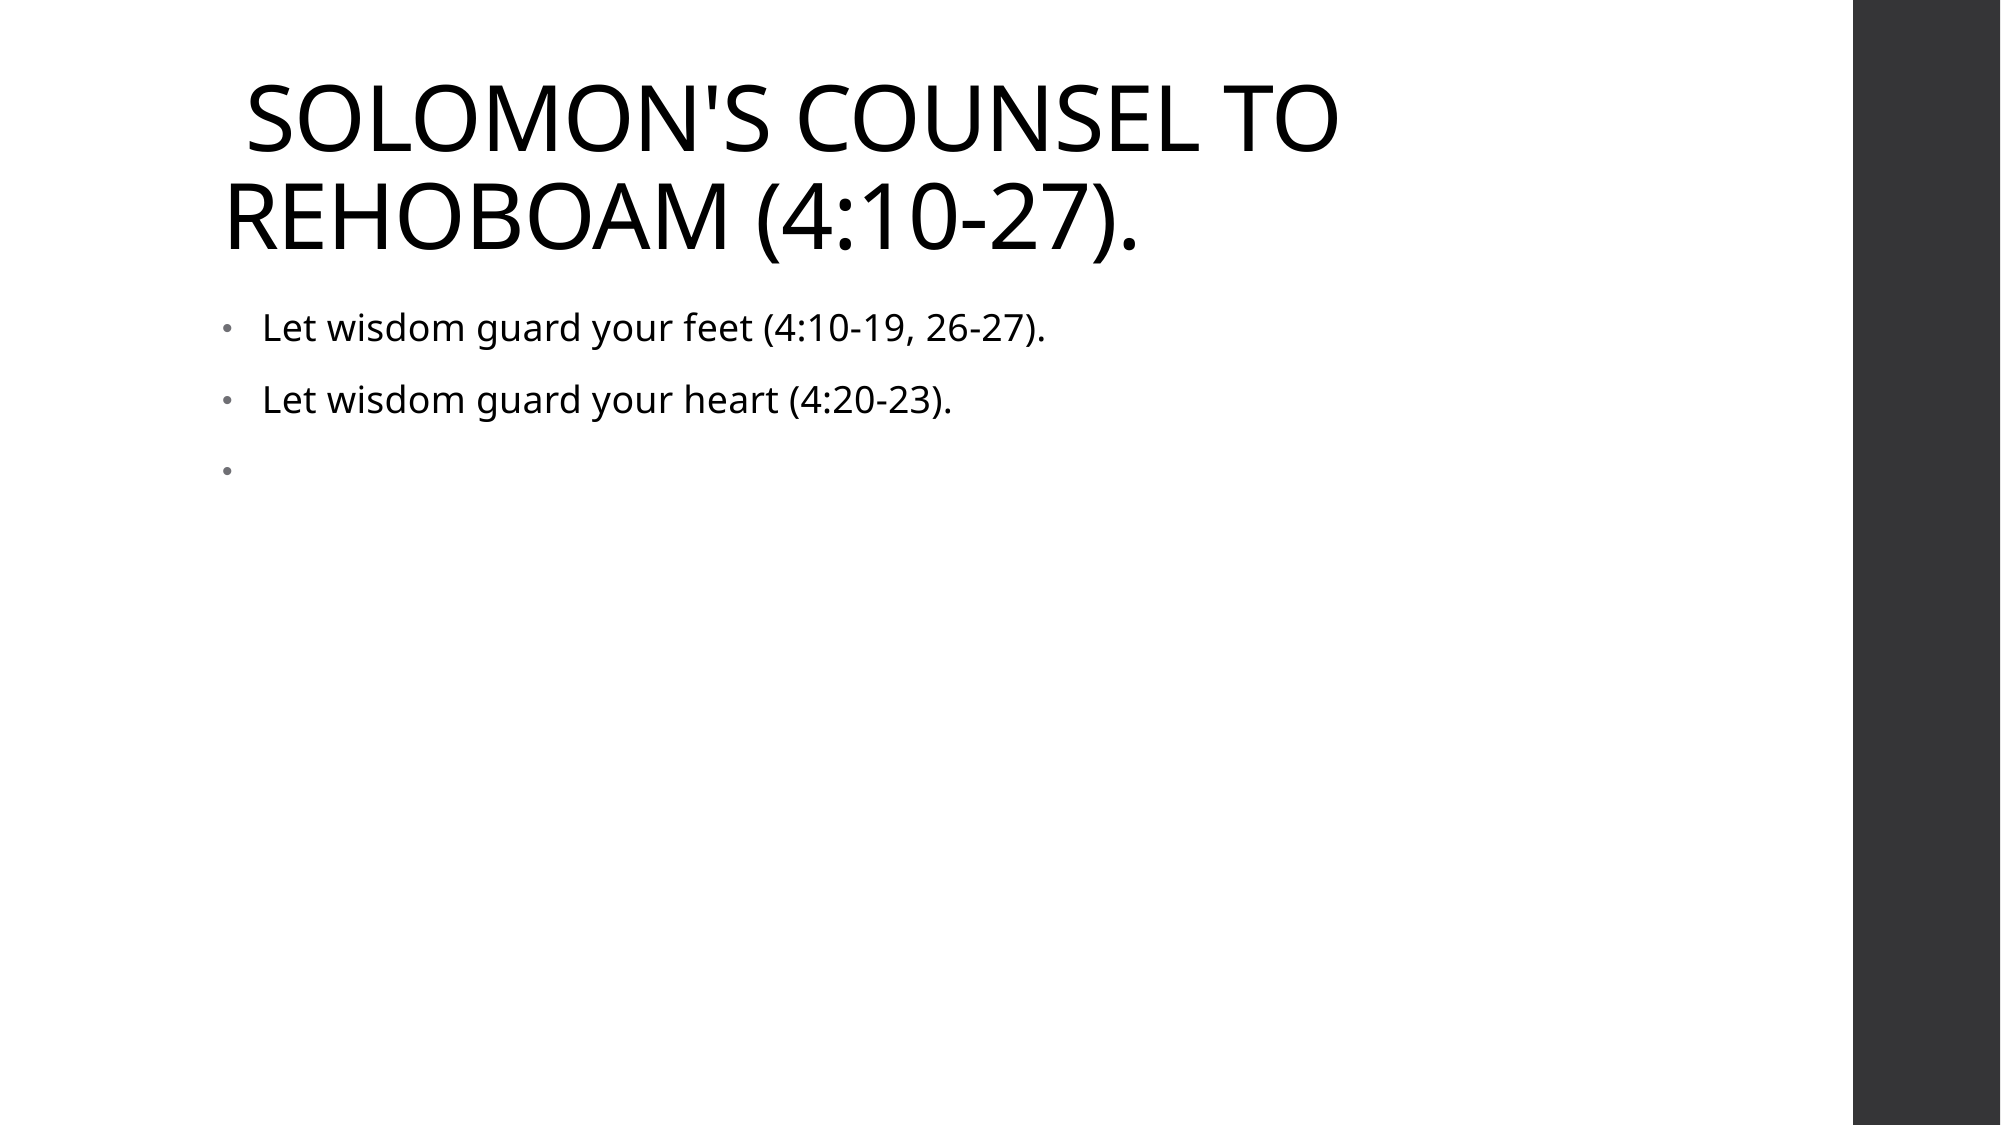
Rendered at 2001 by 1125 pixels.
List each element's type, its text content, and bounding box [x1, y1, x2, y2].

list Let wisdom guard your feet (4:10-19, 26-27). Let wisdom guard your heart (4:20-23). [206, 299, 1617, 1014]
title SOLOMON'S COUNSEL TO REHOBOAM (4:10-27). [206, 60, 1797, 278]
